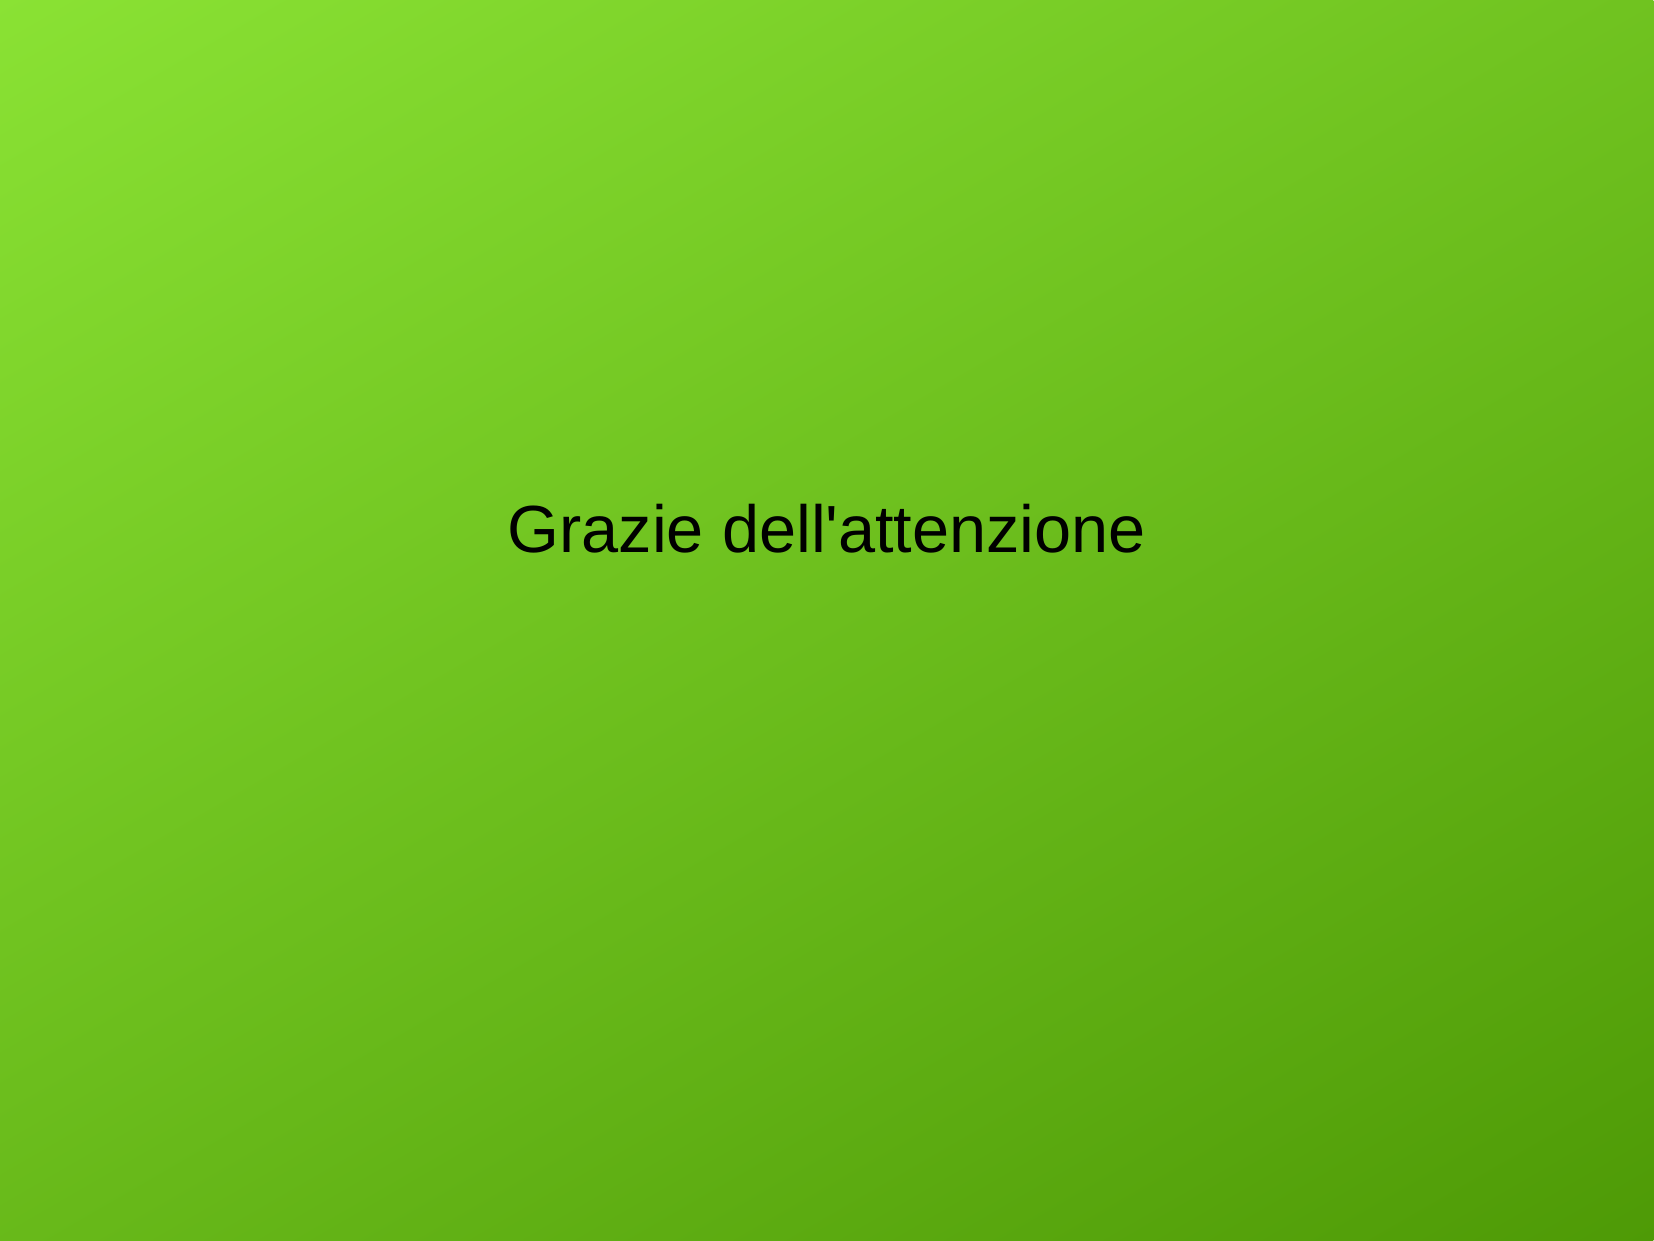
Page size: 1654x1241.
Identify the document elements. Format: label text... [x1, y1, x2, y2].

subtitle Grazie dell'attenzione [82, 49, 1571, 1010]
